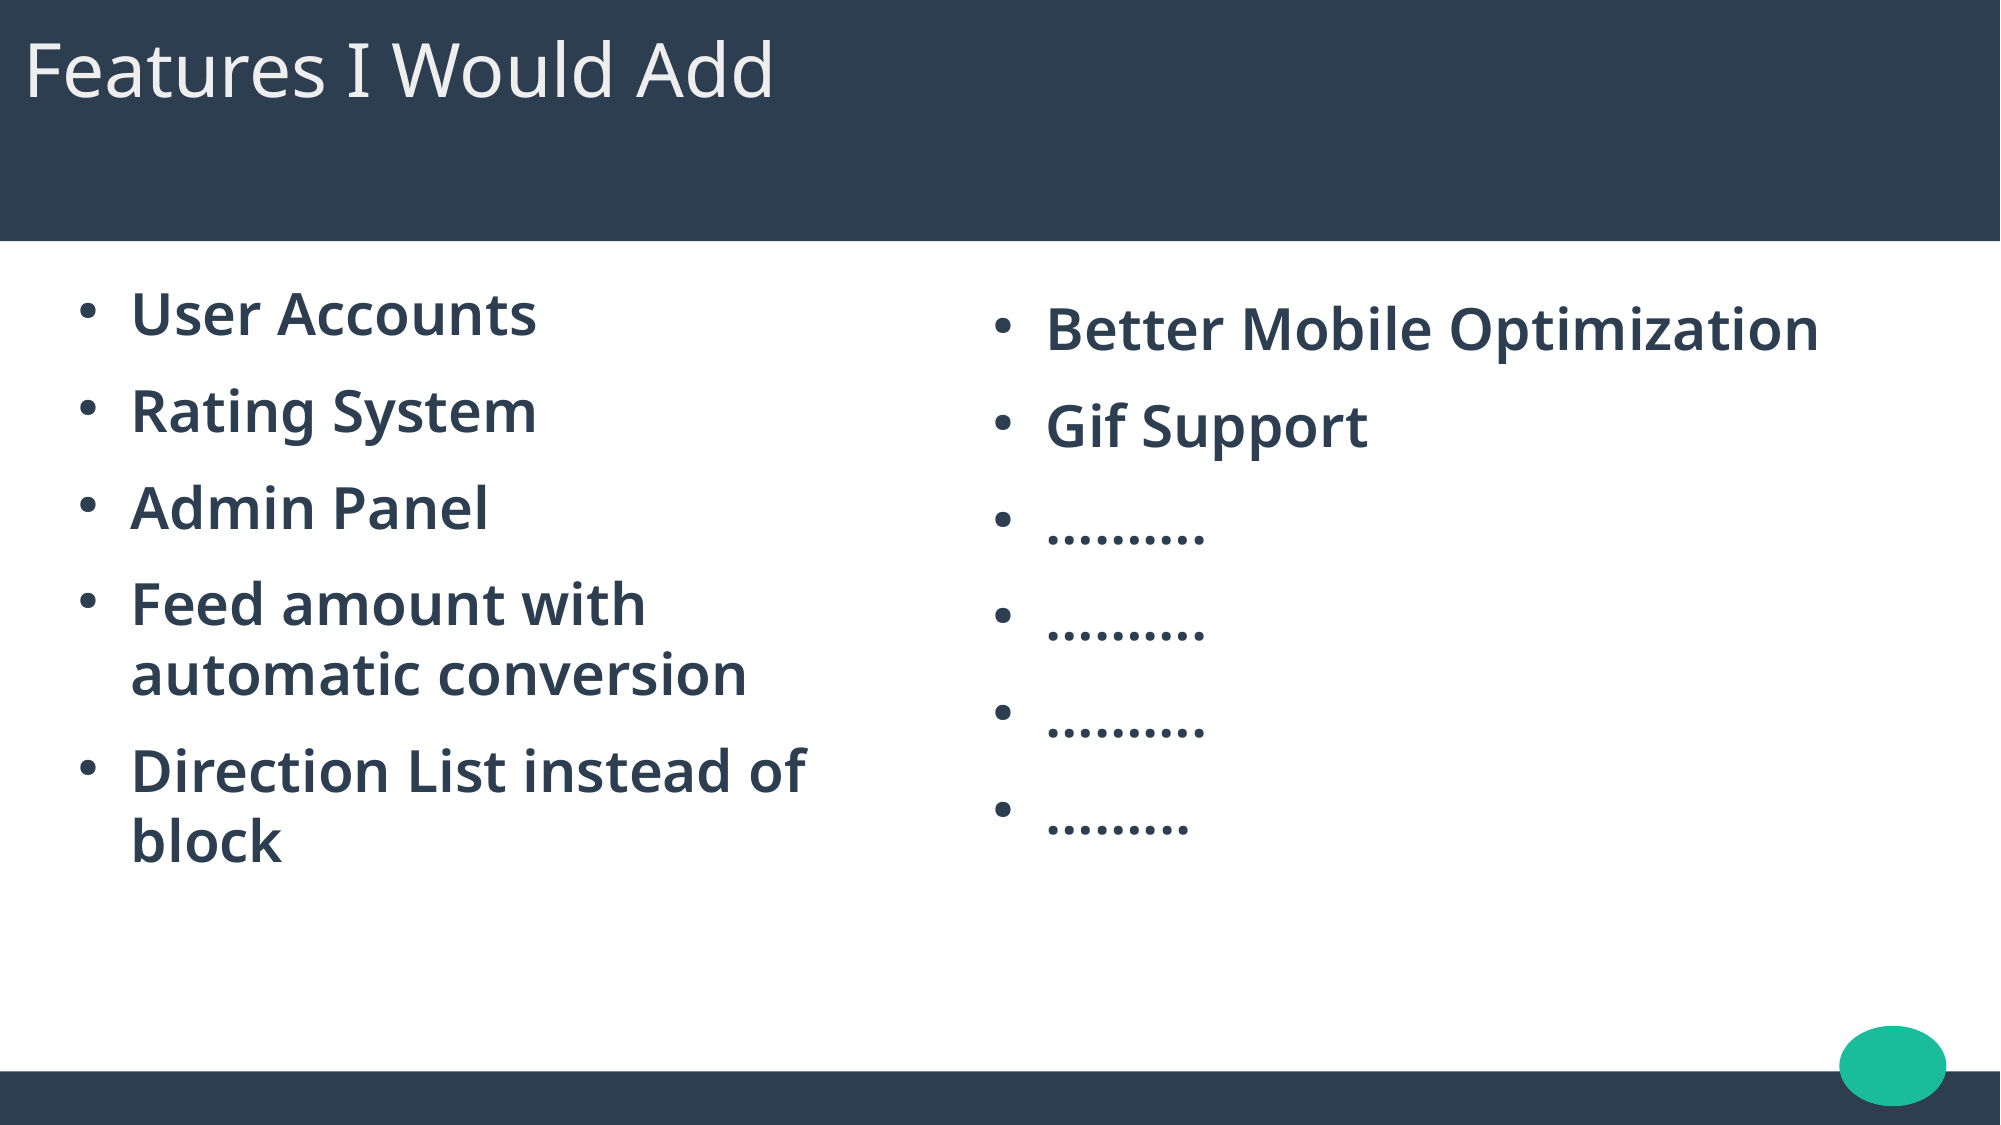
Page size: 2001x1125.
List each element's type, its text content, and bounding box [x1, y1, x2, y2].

title Features I Would Add [8, 14, 1471, 225]
list User Accounts Rating System Admin Panel Feed amount with automatic conversion Direction List instead of block [45, 270, 931, 963]
list Better Mobile Optimization Gif Support ………. ………. ………. ……... [960, 285, 2000, 978]
